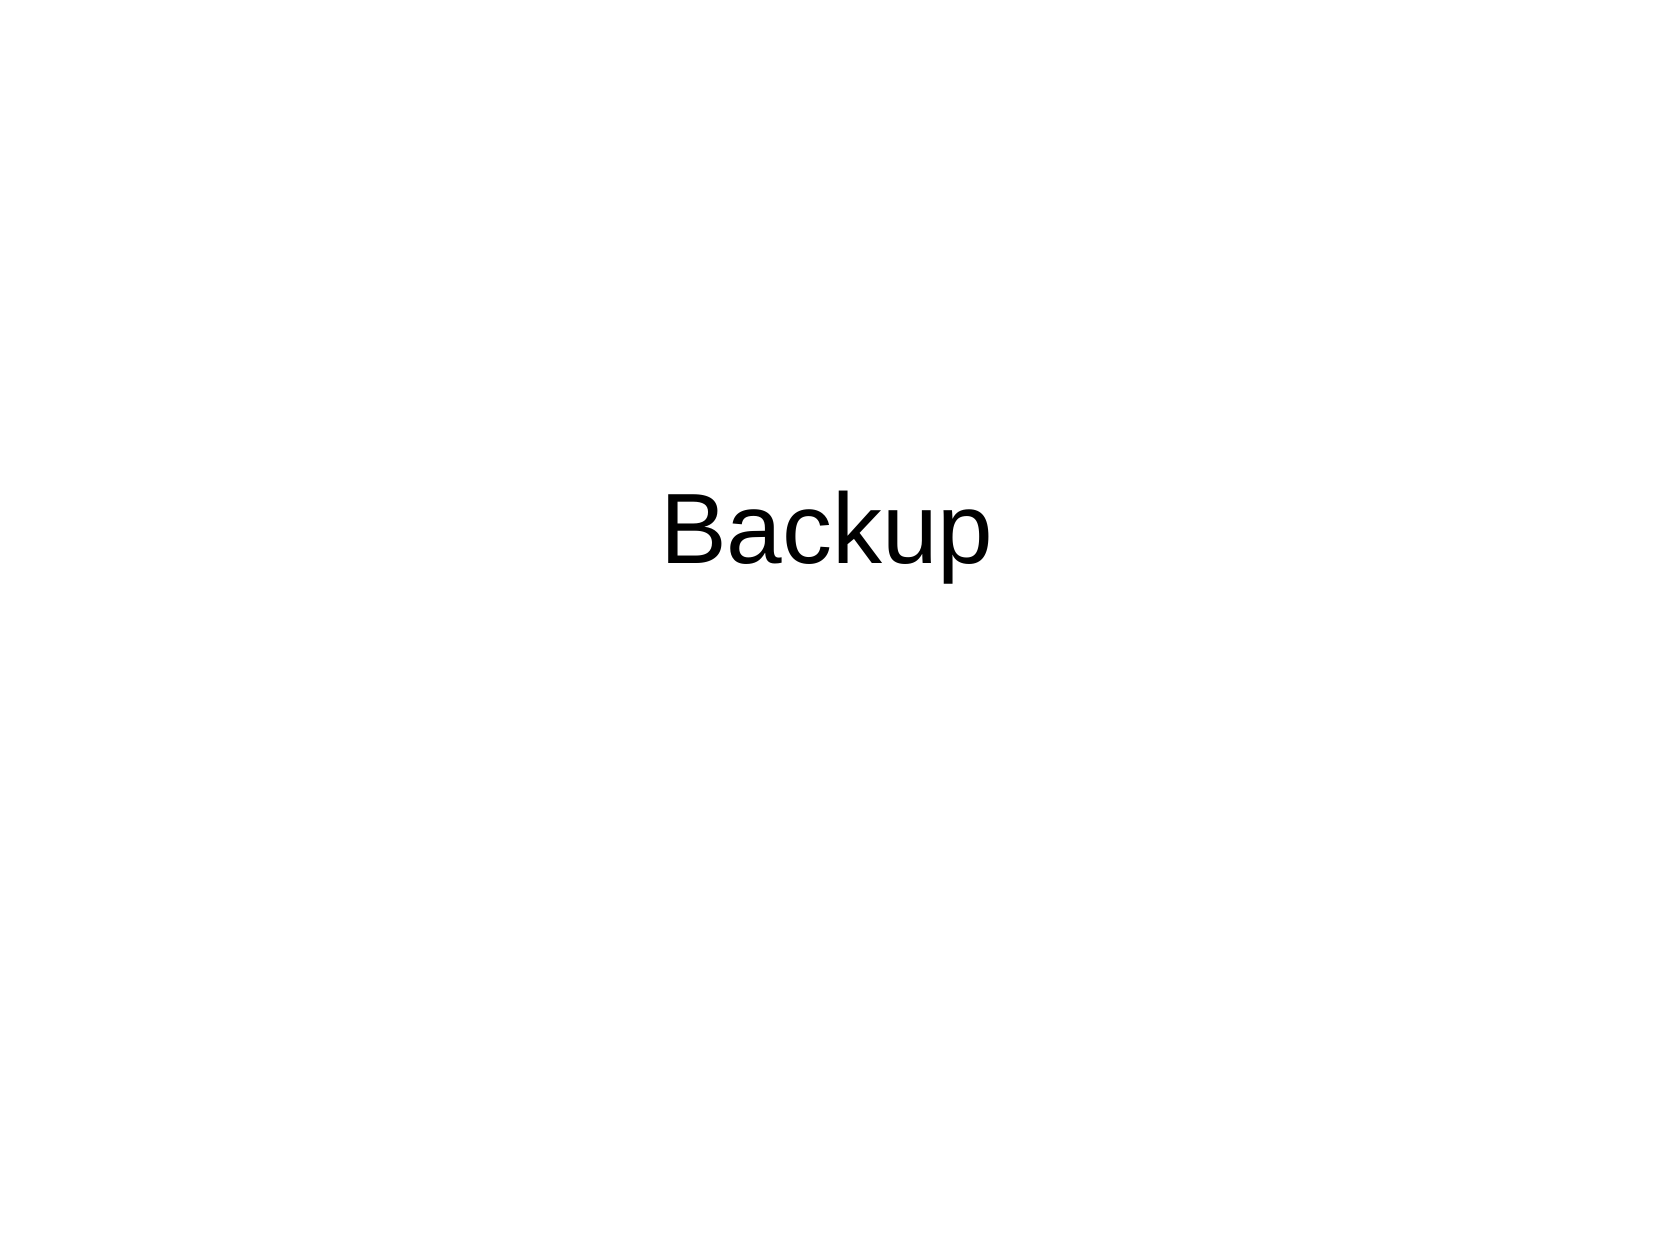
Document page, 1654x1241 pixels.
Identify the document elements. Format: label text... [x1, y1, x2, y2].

subtitle Backup [82, 49, 1571, 1010]
